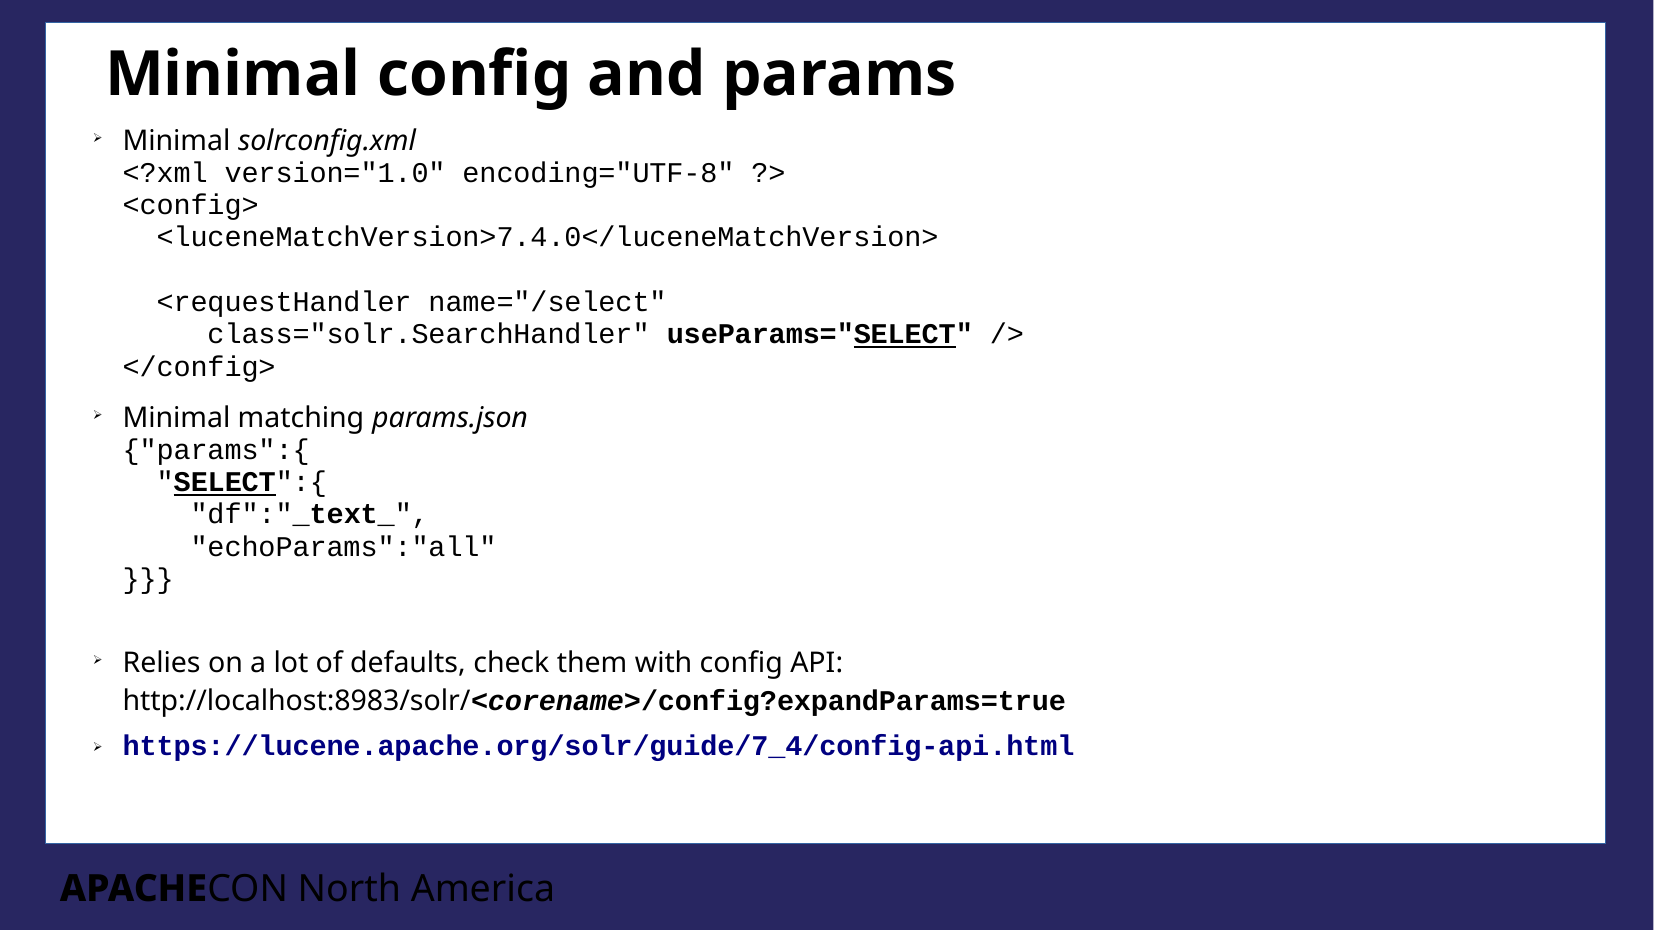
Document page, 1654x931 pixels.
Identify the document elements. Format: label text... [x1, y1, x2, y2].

list Minimal solrconfig.xml <?xml version="1.0" encoding="UTF-8" ?> <config> <luceneMatchVersion>7.4.0</luceneMatchVersion> <requestHandler name="/select" class="solr.SearchHandler" useParams="SELECT" /> </config> Minimal matching params.json {"params":{ "SELECT":{ "df":"_text_", "echoParams":"all" }}} Relies on a lot of defaults, check them with config API: http://localhost:8983/solr/<corename>/config?expandParams=true https://lucene.apache.org/solr/guide/7_4/config-api.html [82, 120, 1571, 776]
title Minimal config and params [105, 32, 1546, 110]
